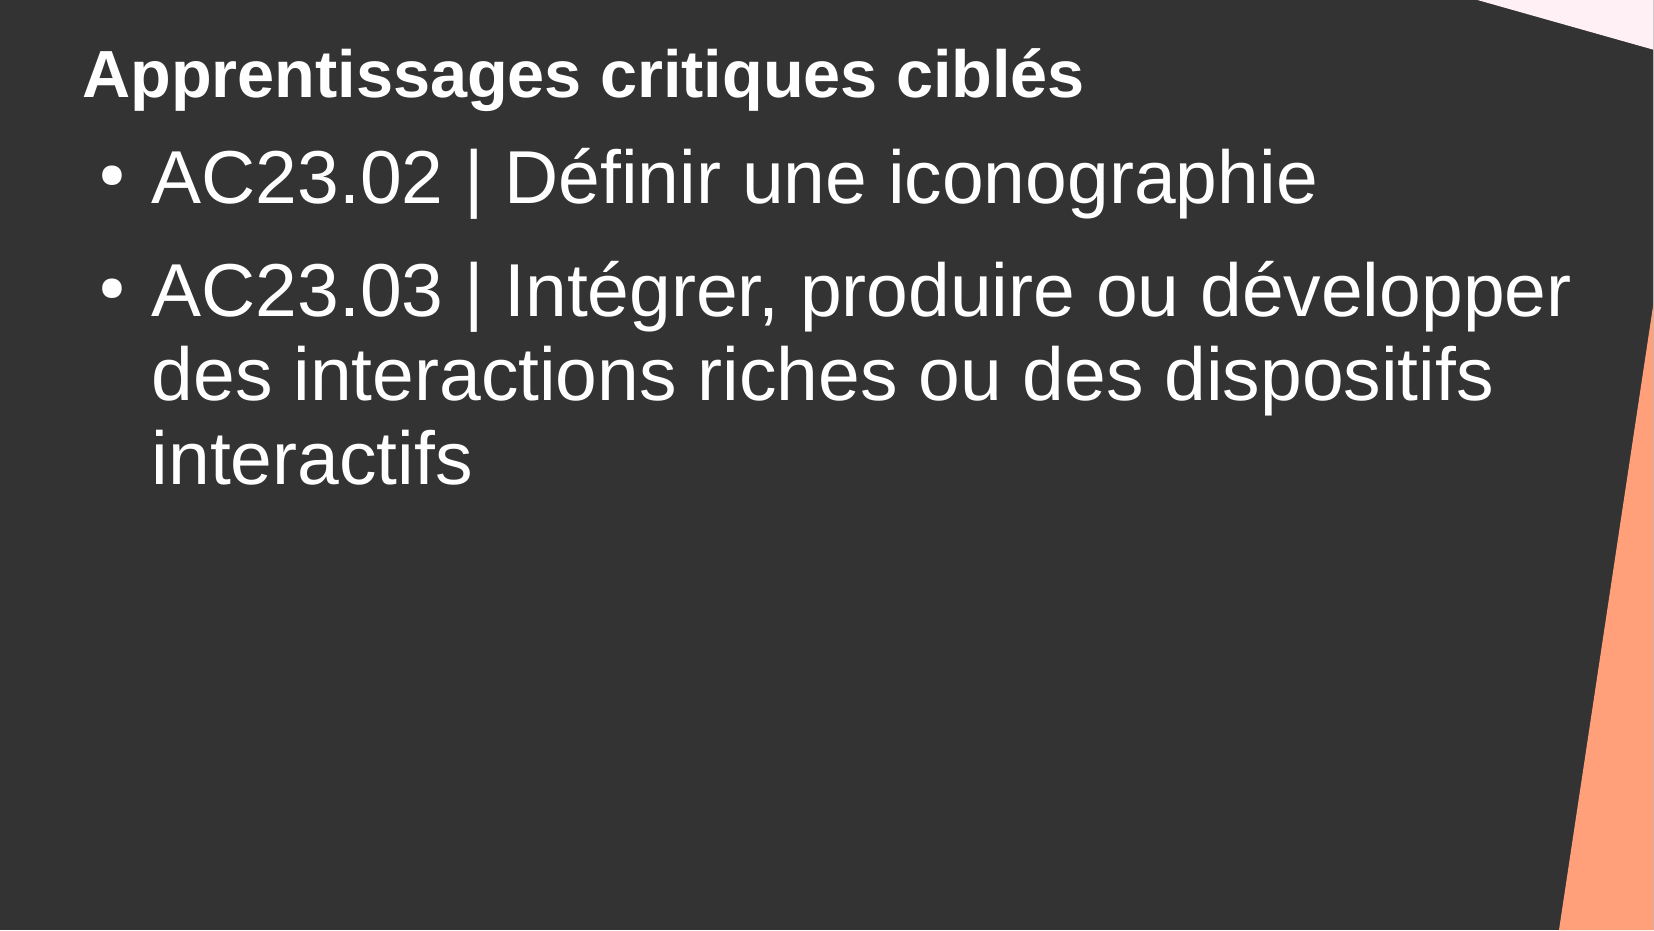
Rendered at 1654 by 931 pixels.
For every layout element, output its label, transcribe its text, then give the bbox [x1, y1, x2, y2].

title Apprentissages critiques ciblés [82, 37, 1571, 122]
text_box [1558, 299, 1654, 931]
text_box [1477, 0, 1654, 50]
list AC23.02 | Définir une iconographie AC23.03 | Intégrer, produire ou développer des interactions riches ou des dispositifs interactifs [80, 135, 1620, 721]
